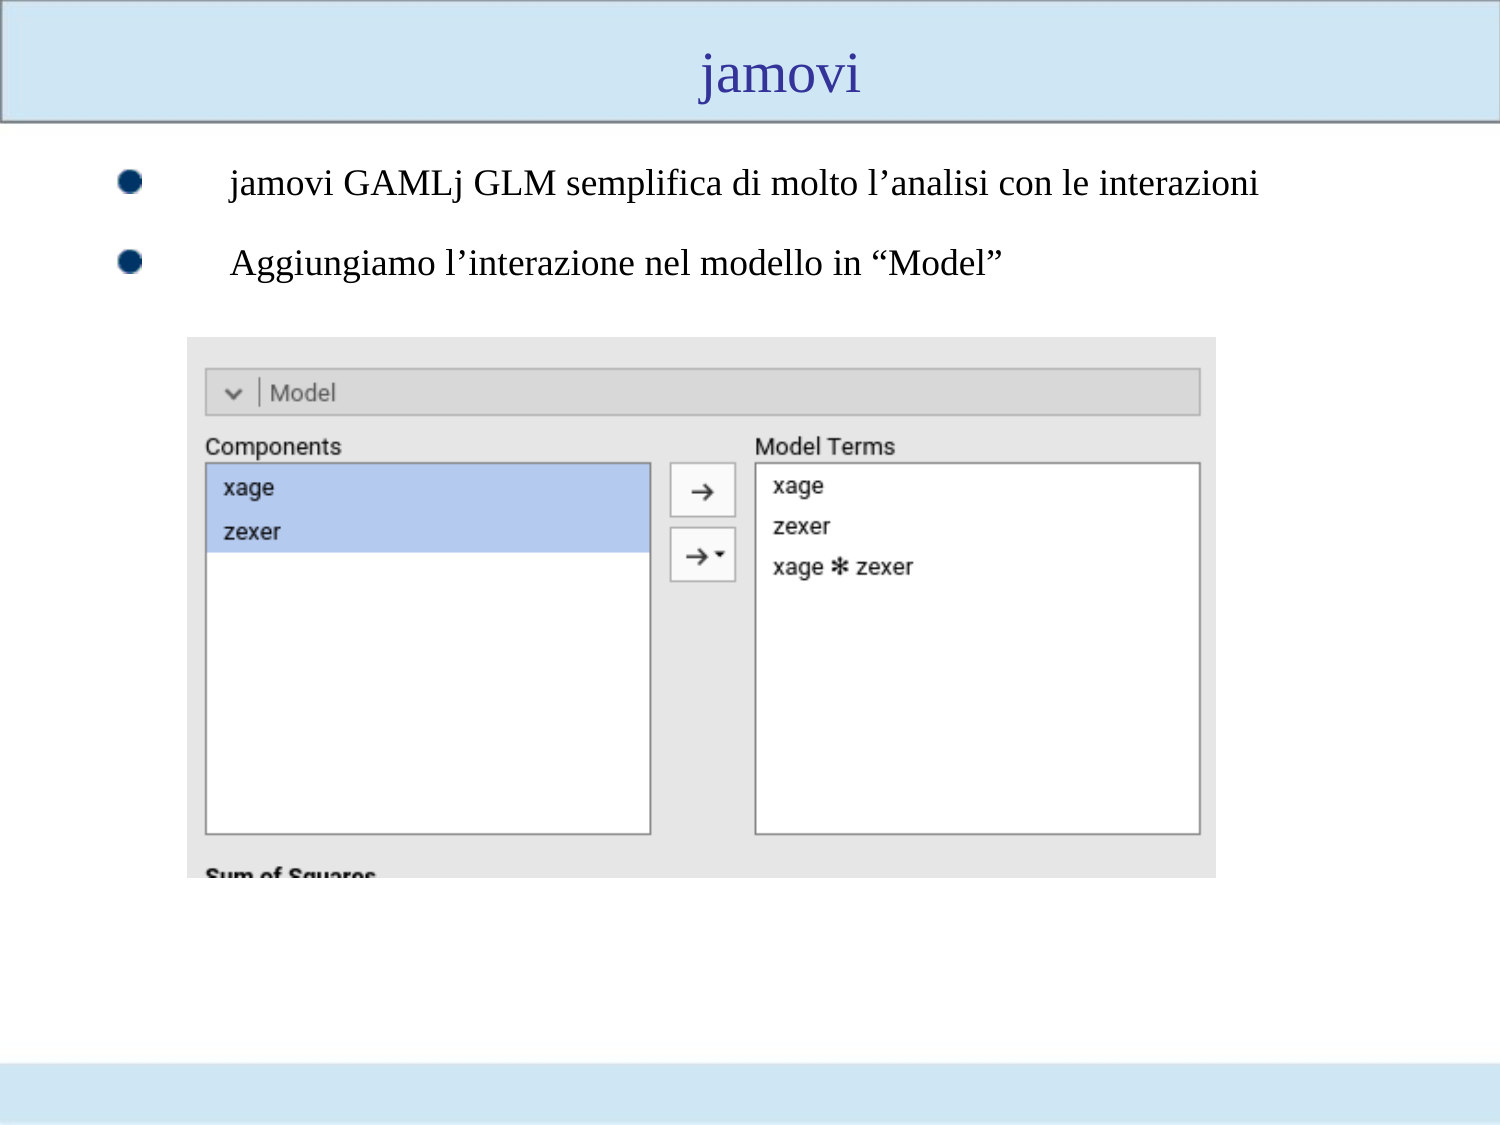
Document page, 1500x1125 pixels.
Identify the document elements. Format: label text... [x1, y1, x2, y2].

text_box jamovi GAMLj GLM semplifica di molto l’analisi con le interazioni Aggiungiamo l’interazione nel modello in “Model” [99, 149, 1463, 291]
title jamovi [249, 21, 1313, 117]
picture [0, 0, 1500, 1125]
